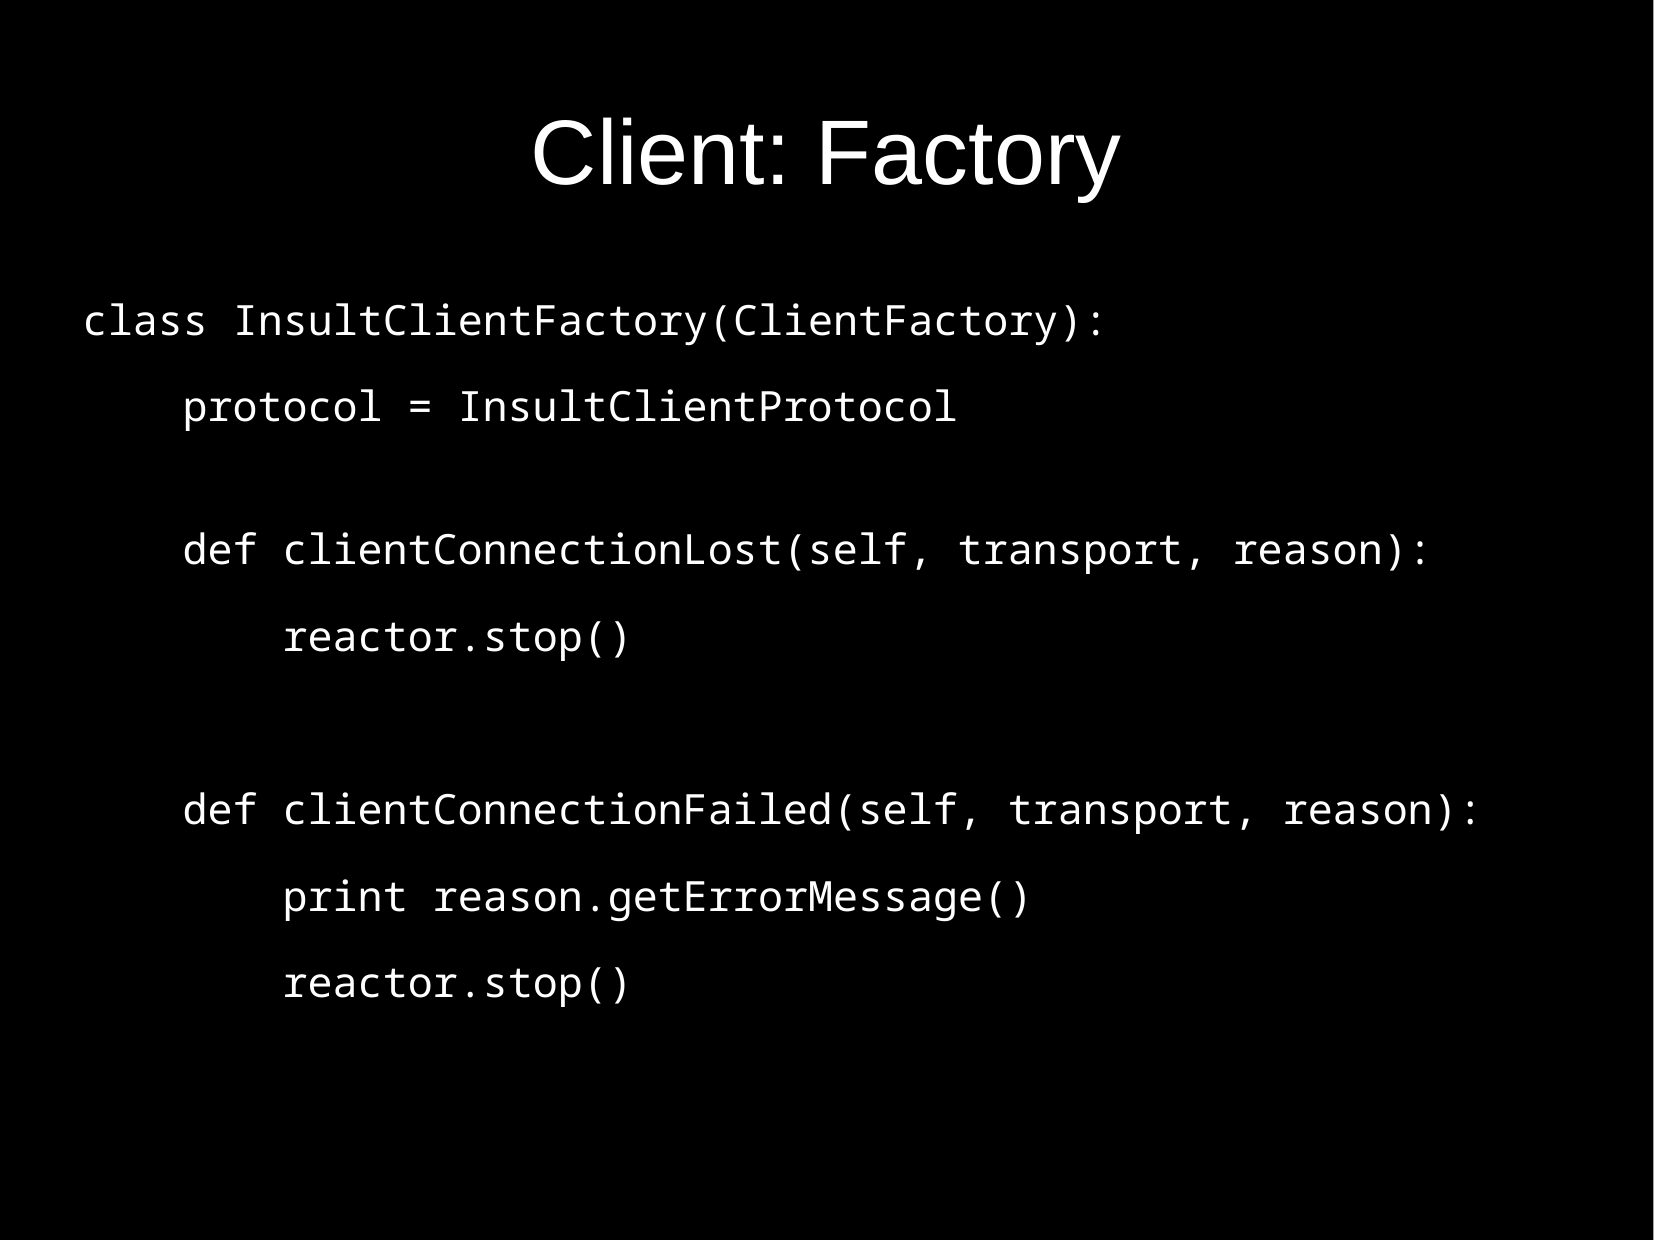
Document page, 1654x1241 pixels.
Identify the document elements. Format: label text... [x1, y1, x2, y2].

list class InsultClientFactory(ClientFactory): protocol = InsultClientProtocol def clientConnectionLost(self, transport, reason): reactor.stop() def clientConnectionFailed(self, transport, reason): print reason.getErrorMessage() reactor.stop() [82, 290, 1571, 1094]
title Client: Factory [82, 56, 1571, 250]
